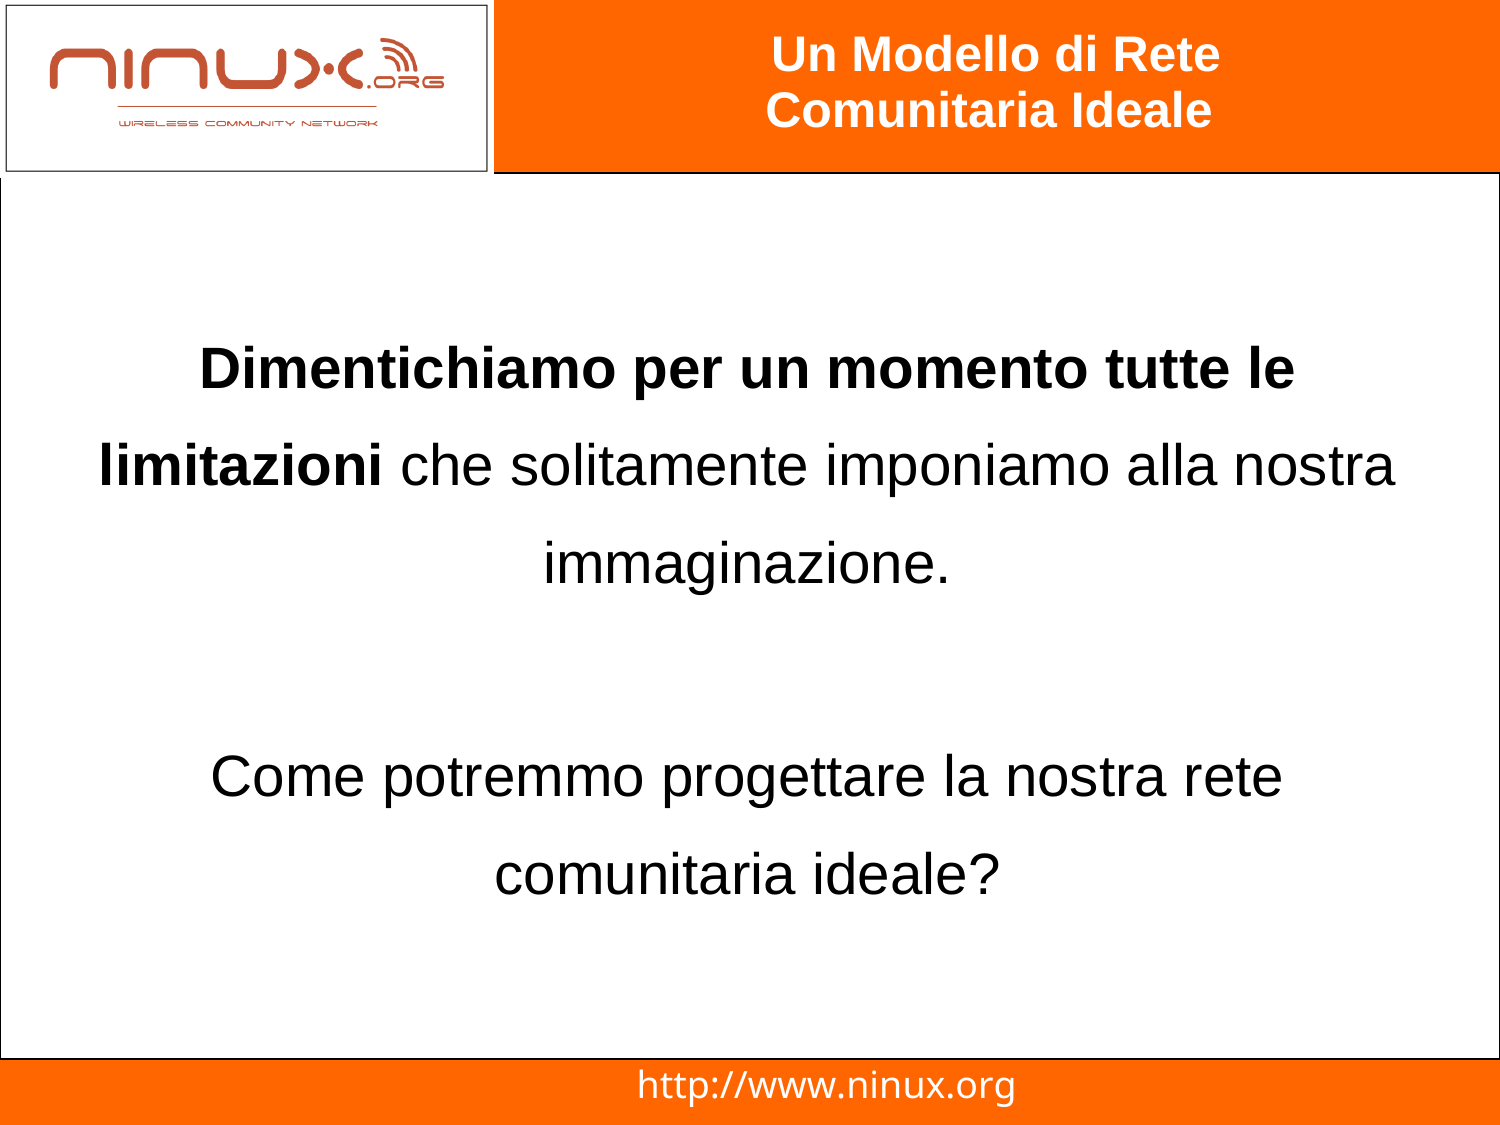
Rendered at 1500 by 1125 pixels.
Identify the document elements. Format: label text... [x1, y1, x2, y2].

picture [0, 0, 494, 178]
title Un Modello di Rete Comunitaria Ideale [472, 0, 1500, 165]
text_box http://www.ninux.org [621, 1053, 1159, 1125]
list Dimentichiamo per un momento tutte le limitazioni che solitamente imponiamo alla nostra immaginazione. Come potremmo progettare la nostra rete comunitaria ideale? [37, 295, 1459, 1125]
